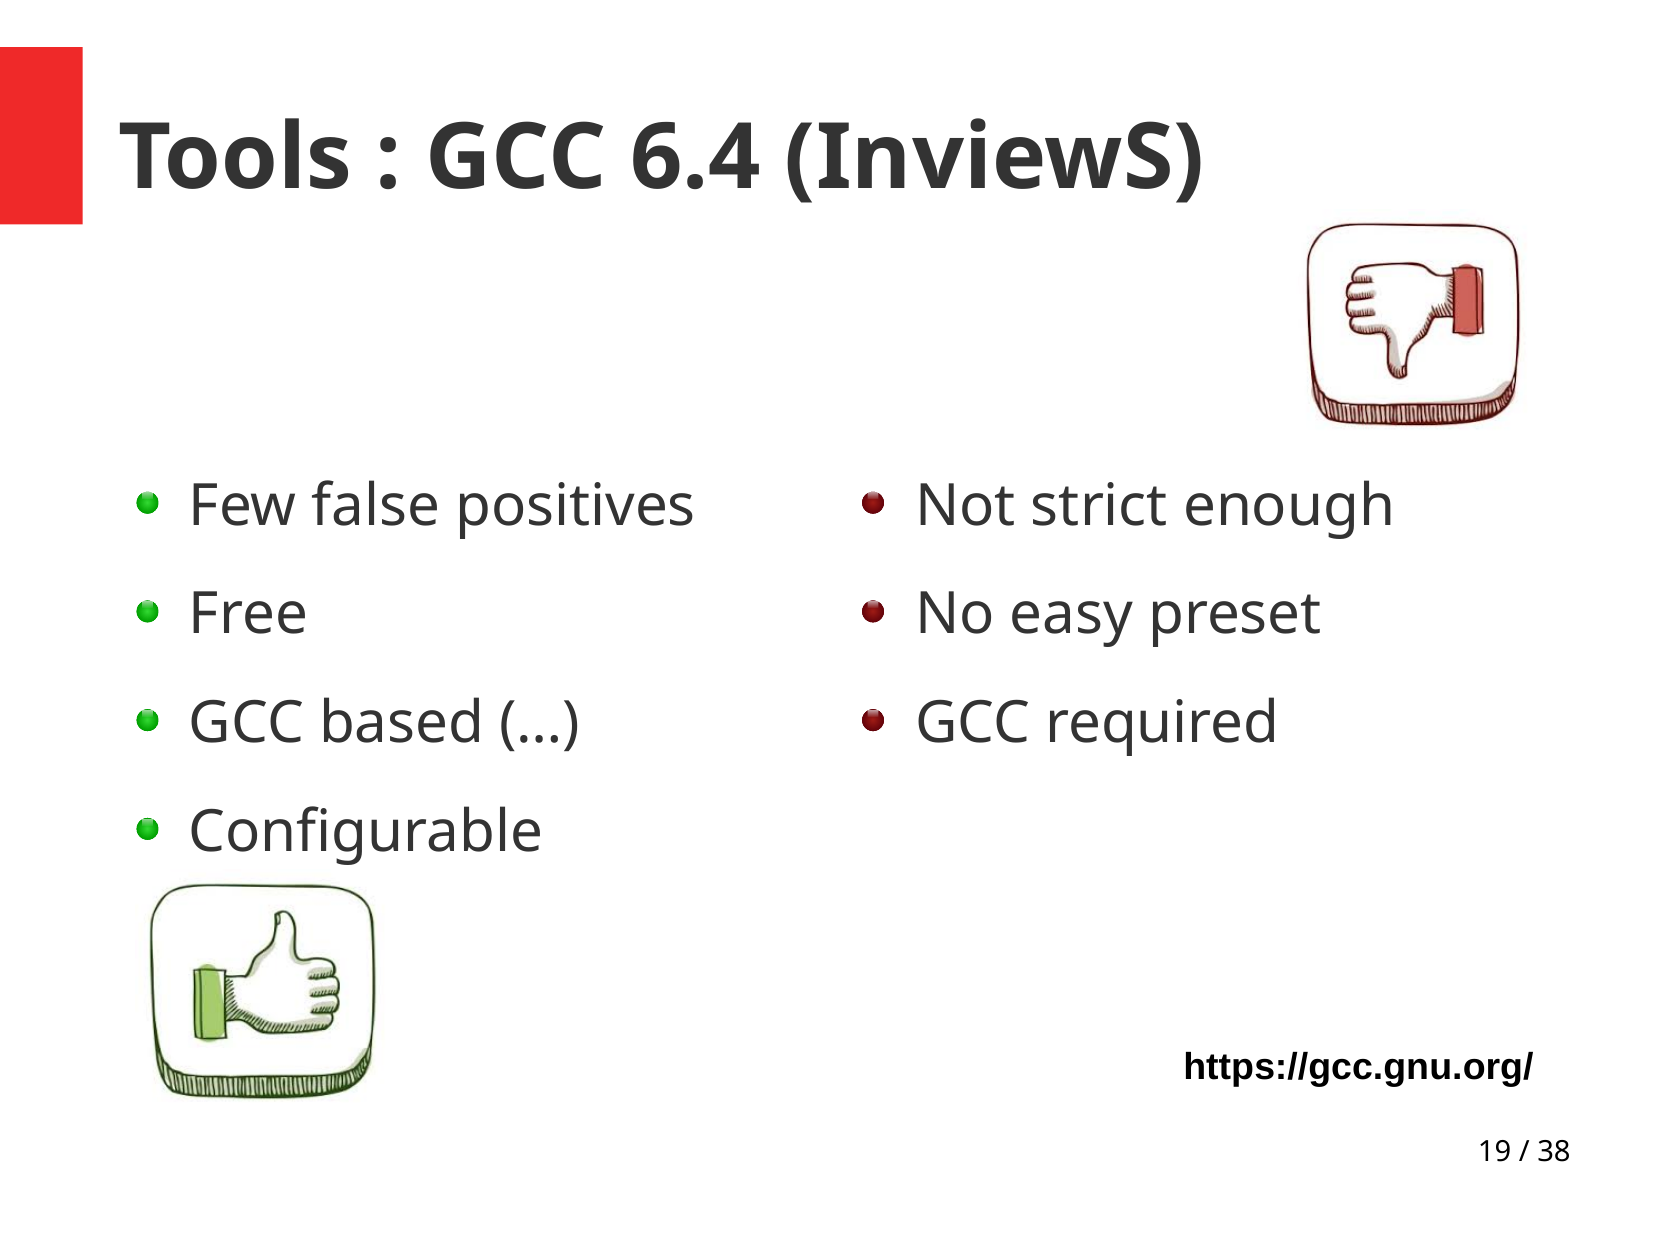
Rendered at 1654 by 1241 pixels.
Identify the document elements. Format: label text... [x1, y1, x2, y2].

text_box https://gcc.gnu.org/ [1168, 1038, 1549, 1096]
list Few false positives Free GCC based (…) Configurable [118, 354, 810, 1074]
list Not strict enough No easy preset GCC required [844, 354, 1591, 1074]
picture [1290, 209, 1534, 440]
picture [135, 869, 391, 1114]
title Tools : GCC 6.4 (InviewS) [118, 49, 1571, 257]
